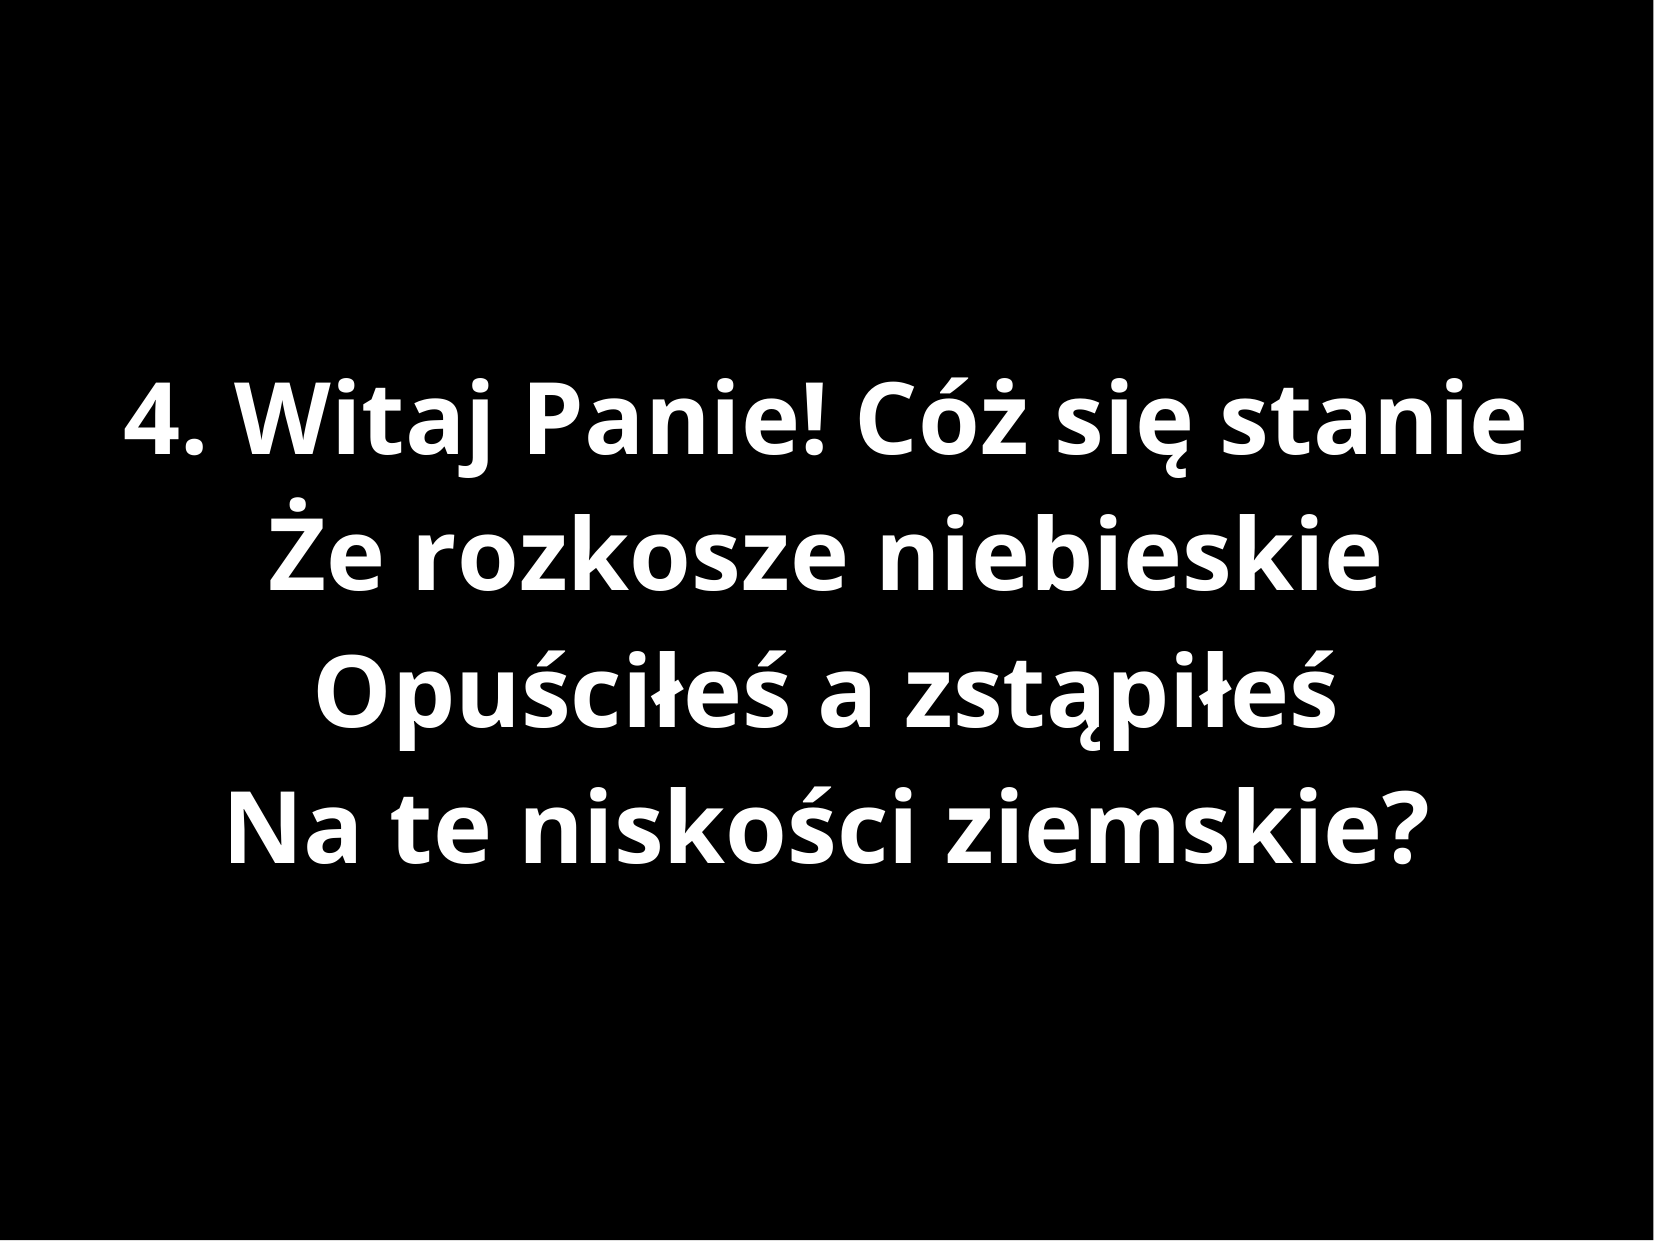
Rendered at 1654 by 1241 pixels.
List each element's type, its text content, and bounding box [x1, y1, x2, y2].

title 4. Witaj Panie! Cóż się stanie Że rozkosze niebieskie Opuściłeś a zstąpiłeś Na te niskości ziemskie? [0, 0, 1654, 1241]
